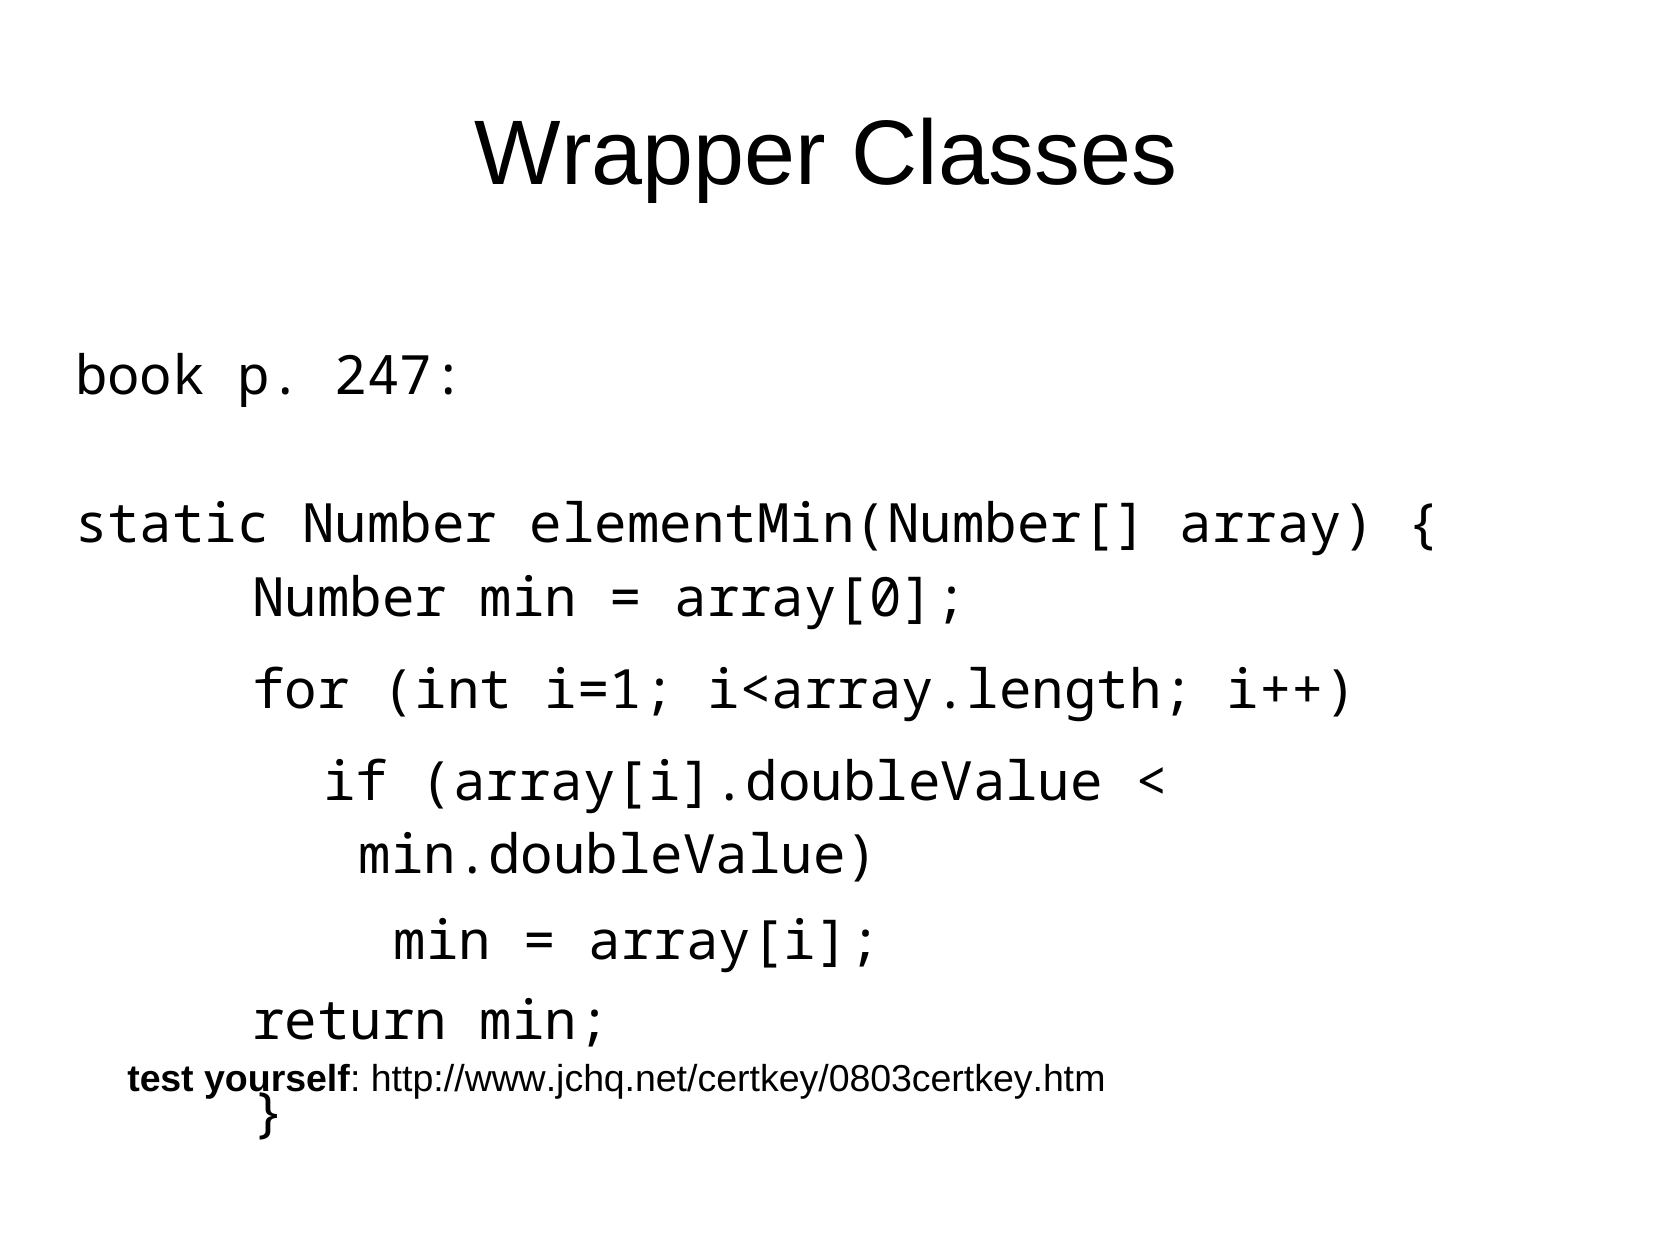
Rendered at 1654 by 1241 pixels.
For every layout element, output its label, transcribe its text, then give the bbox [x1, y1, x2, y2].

title Wrapper Classes [82, 49, 1571, 257]
list book p. 247: static Number elementMin(Number[] array) { Number min = array[0]; for (int i=1; i<array.length; i++) if (array[i].doubleValue < min.doubleValue) min = array[i]; return min; } [75, 262, 1564, 1190]
text_box test yourself: http://www.jchq.net/certkey/0803certkey.htm [112, 1050, 1538, 1109]
